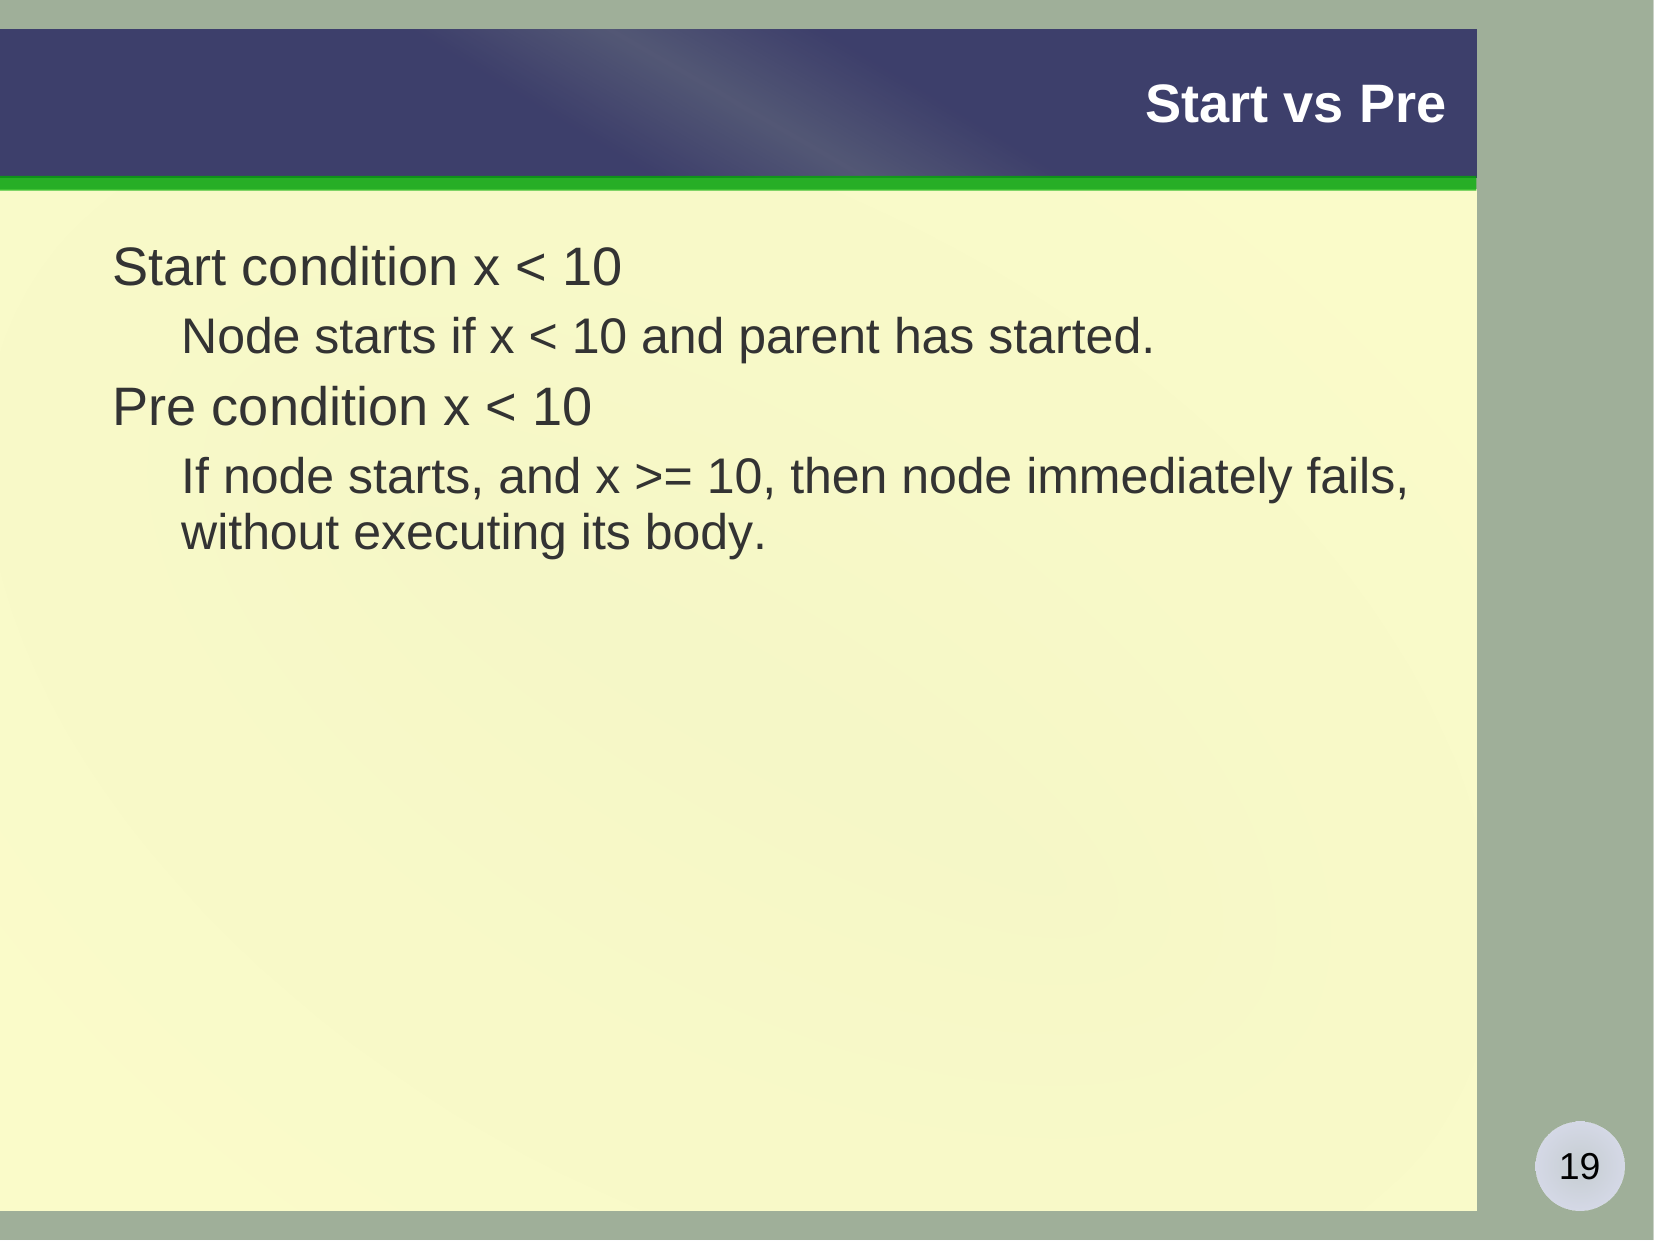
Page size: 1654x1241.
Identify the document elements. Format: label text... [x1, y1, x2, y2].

title Start vs Pre [29, 59, 1447, 148]
list Start condition x < 10 Node starts if x < 10 and parent has started. Pre condition x < 10 If node starts, and x >= 10, then node immediately fails, without executing its body. [59, 236, 1418, 1182]
